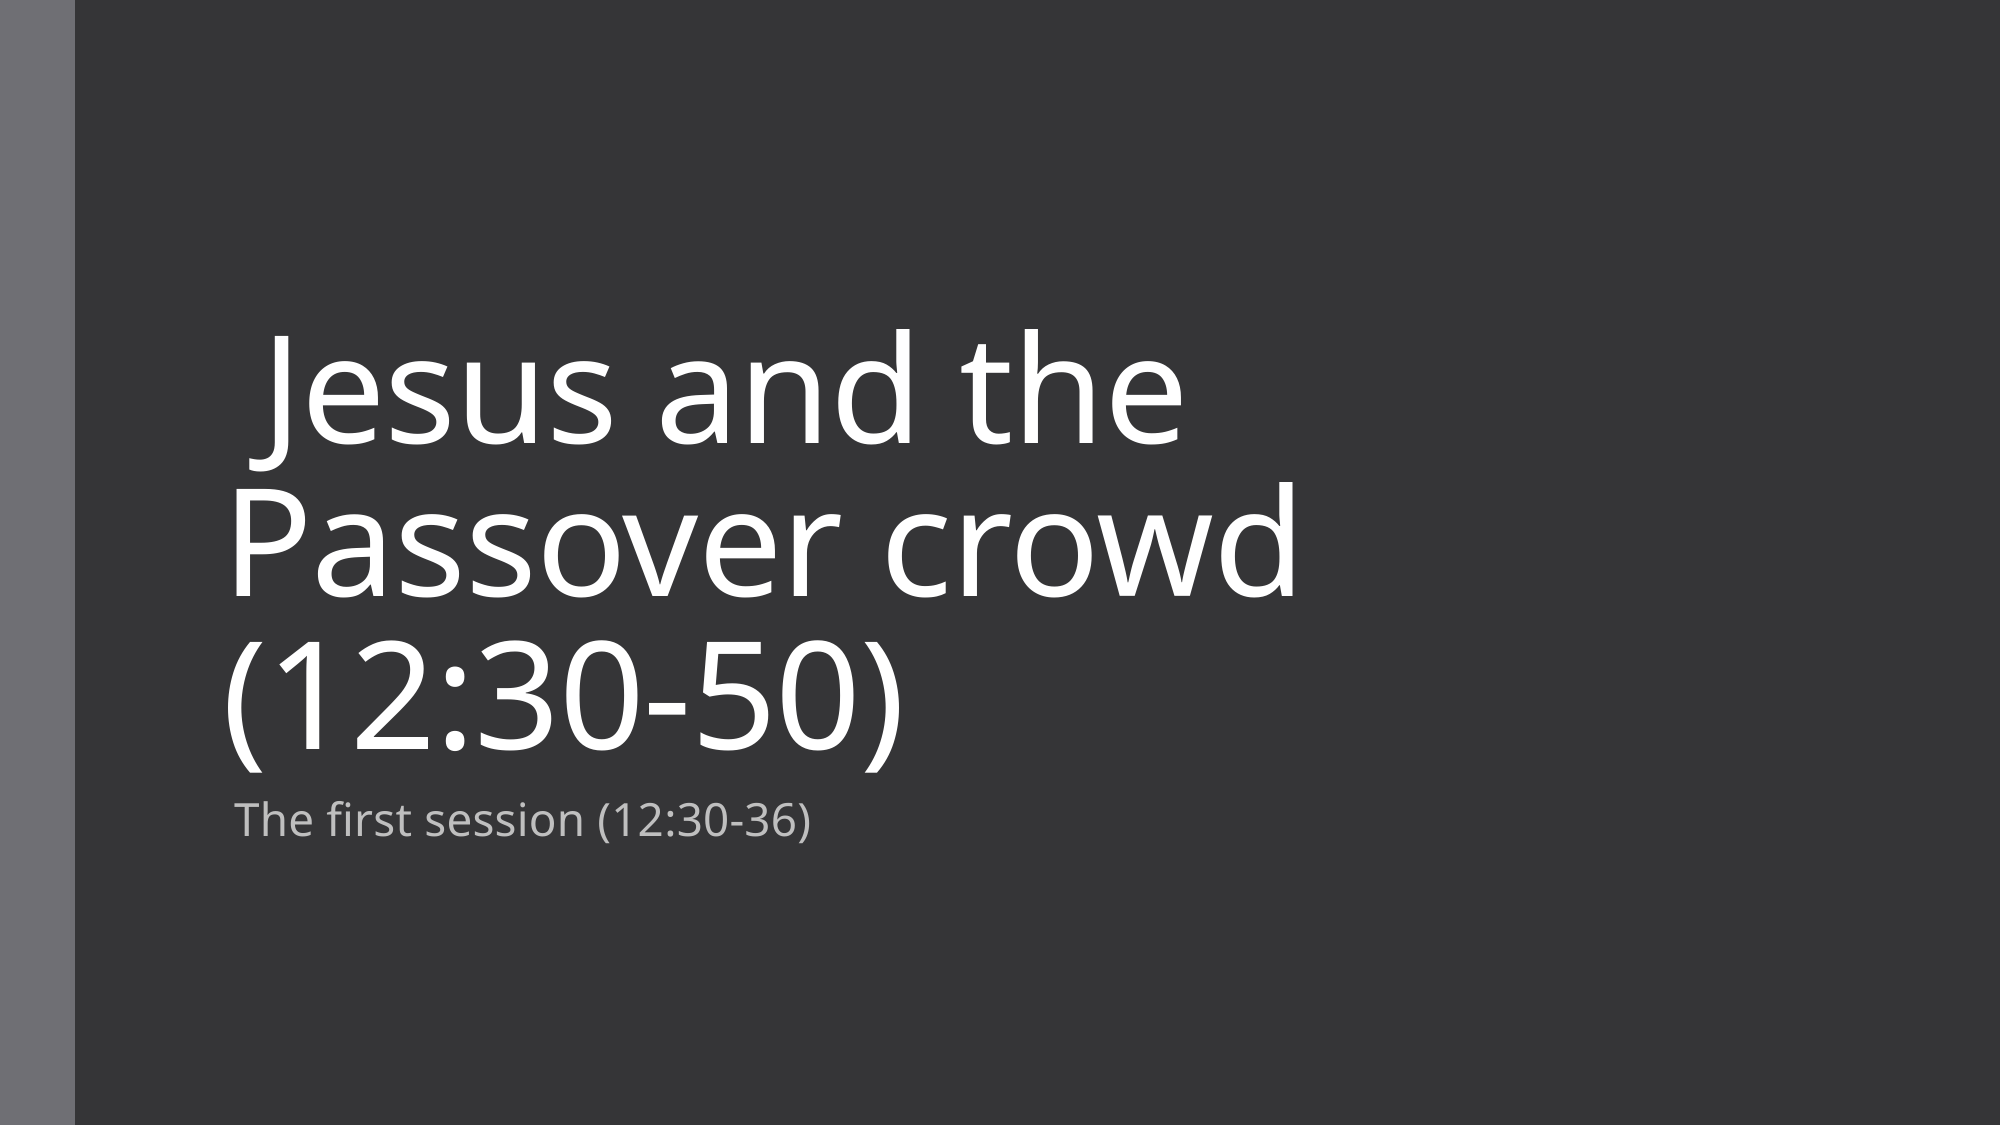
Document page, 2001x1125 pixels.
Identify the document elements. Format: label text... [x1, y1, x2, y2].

title Jesus and the Passover crowd (12:30-50) [206, 124, 1752, 787]
subtitle The first session (12:30-36) [206, 787, 1752, 1066]
